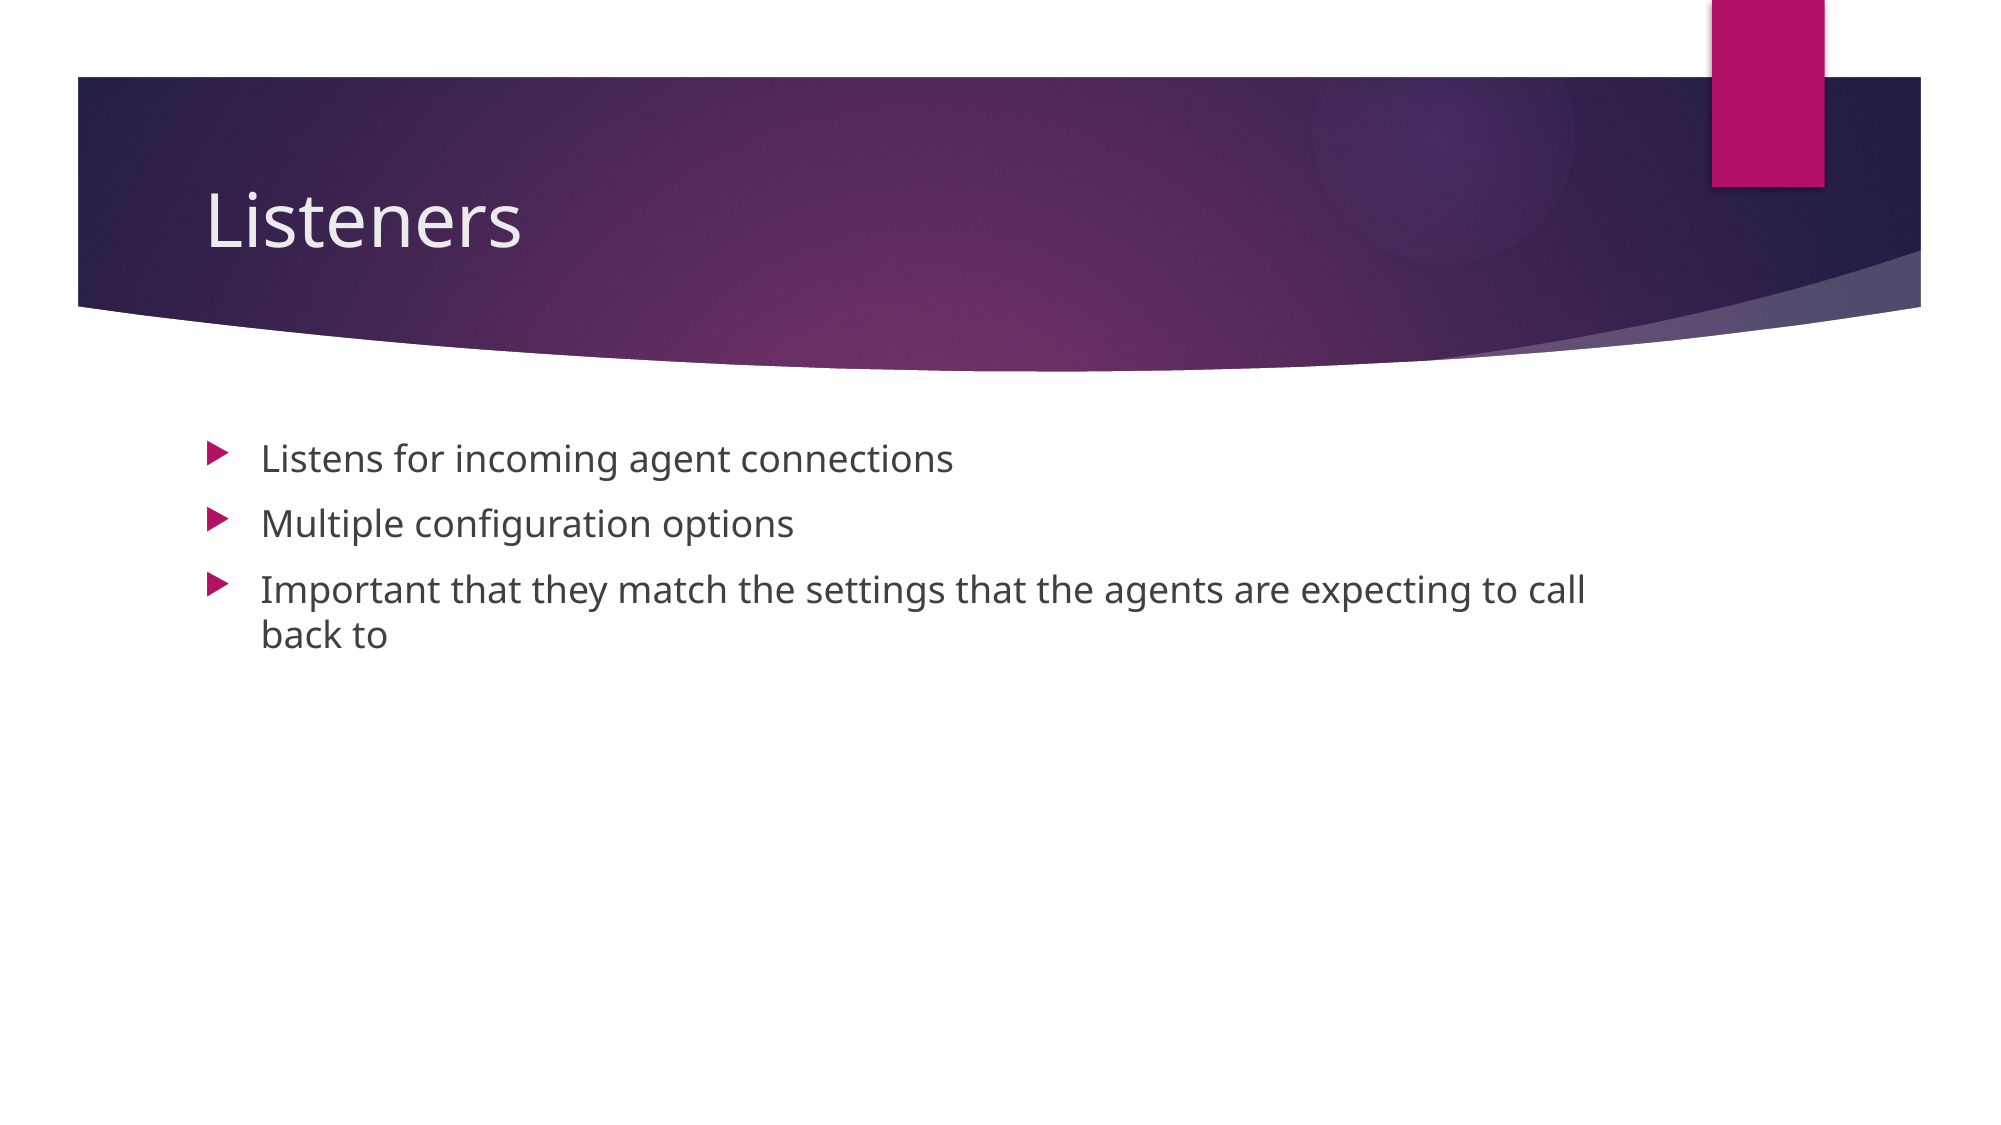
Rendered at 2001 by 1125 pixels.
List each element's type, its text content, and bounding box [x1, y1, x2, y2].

title Listeners [189, 159, 1627, 276]
list Listens for incoming agent connections Multiple configuration options Important that they match the settings that the agents are expecting to call back to [189, 427, 1638, 988]
picture [79, 78, 1920, 371]
title Now what? [1467, 300, 1788, 358]
